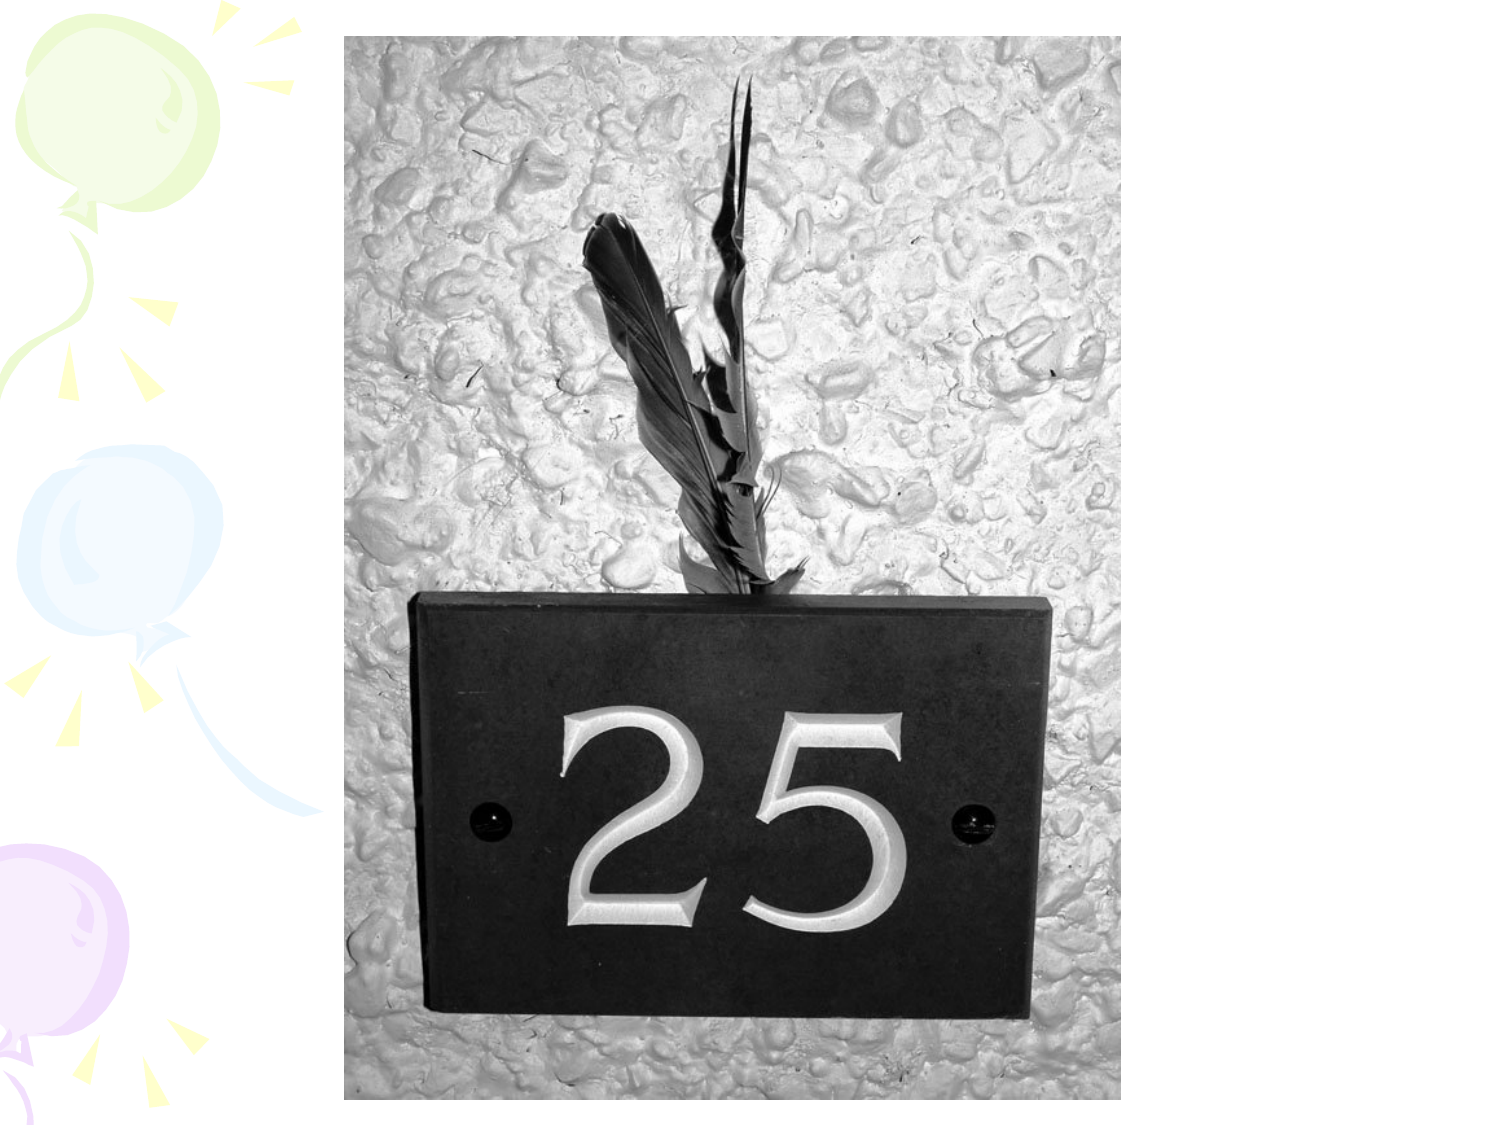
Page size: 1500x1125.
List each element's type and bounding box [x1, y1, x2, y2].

picture [344, 36, 1121, 1100]
